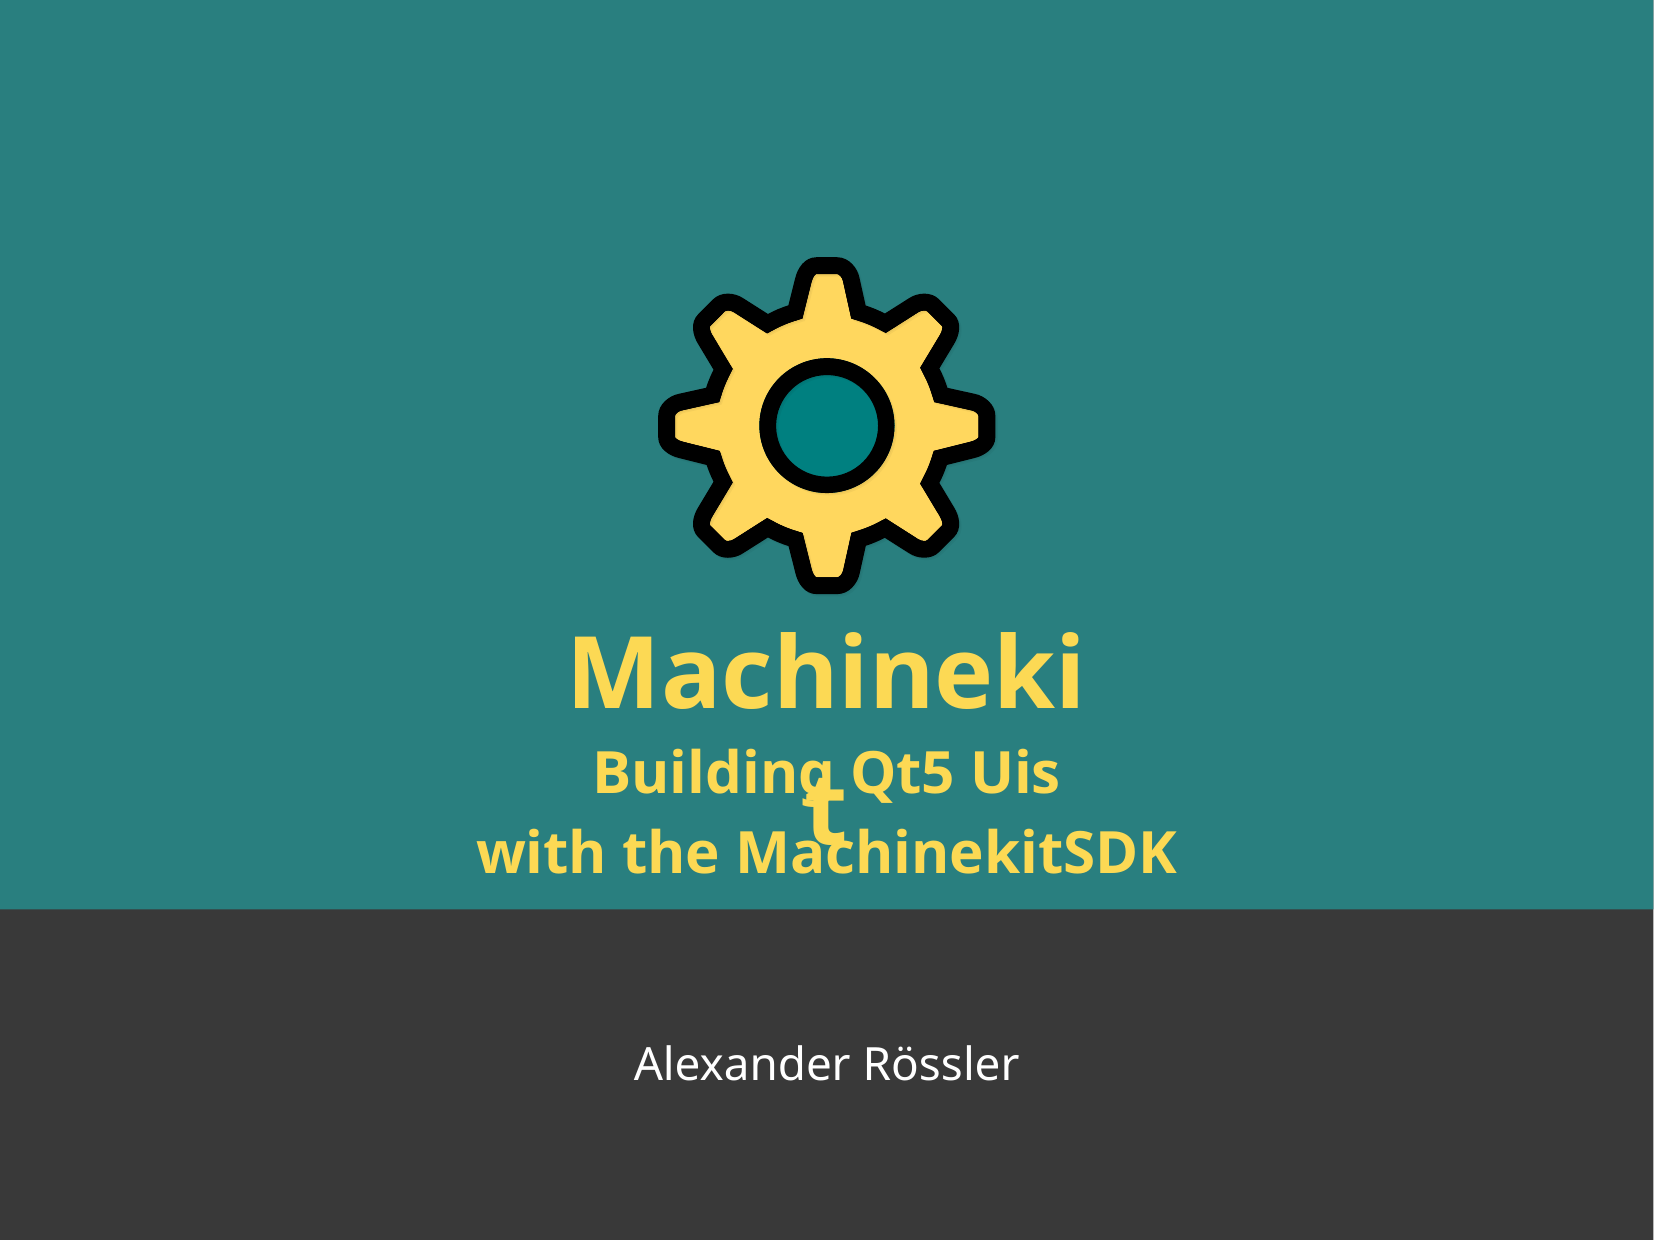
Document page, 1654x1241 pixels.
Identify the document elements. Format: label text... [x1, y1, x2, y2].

title Building Qt5 Uis with the MachinekitSDK [59, 732, 1595, 890]
subtitle Alexander Rössler [59, 944, 1595, 1182]
